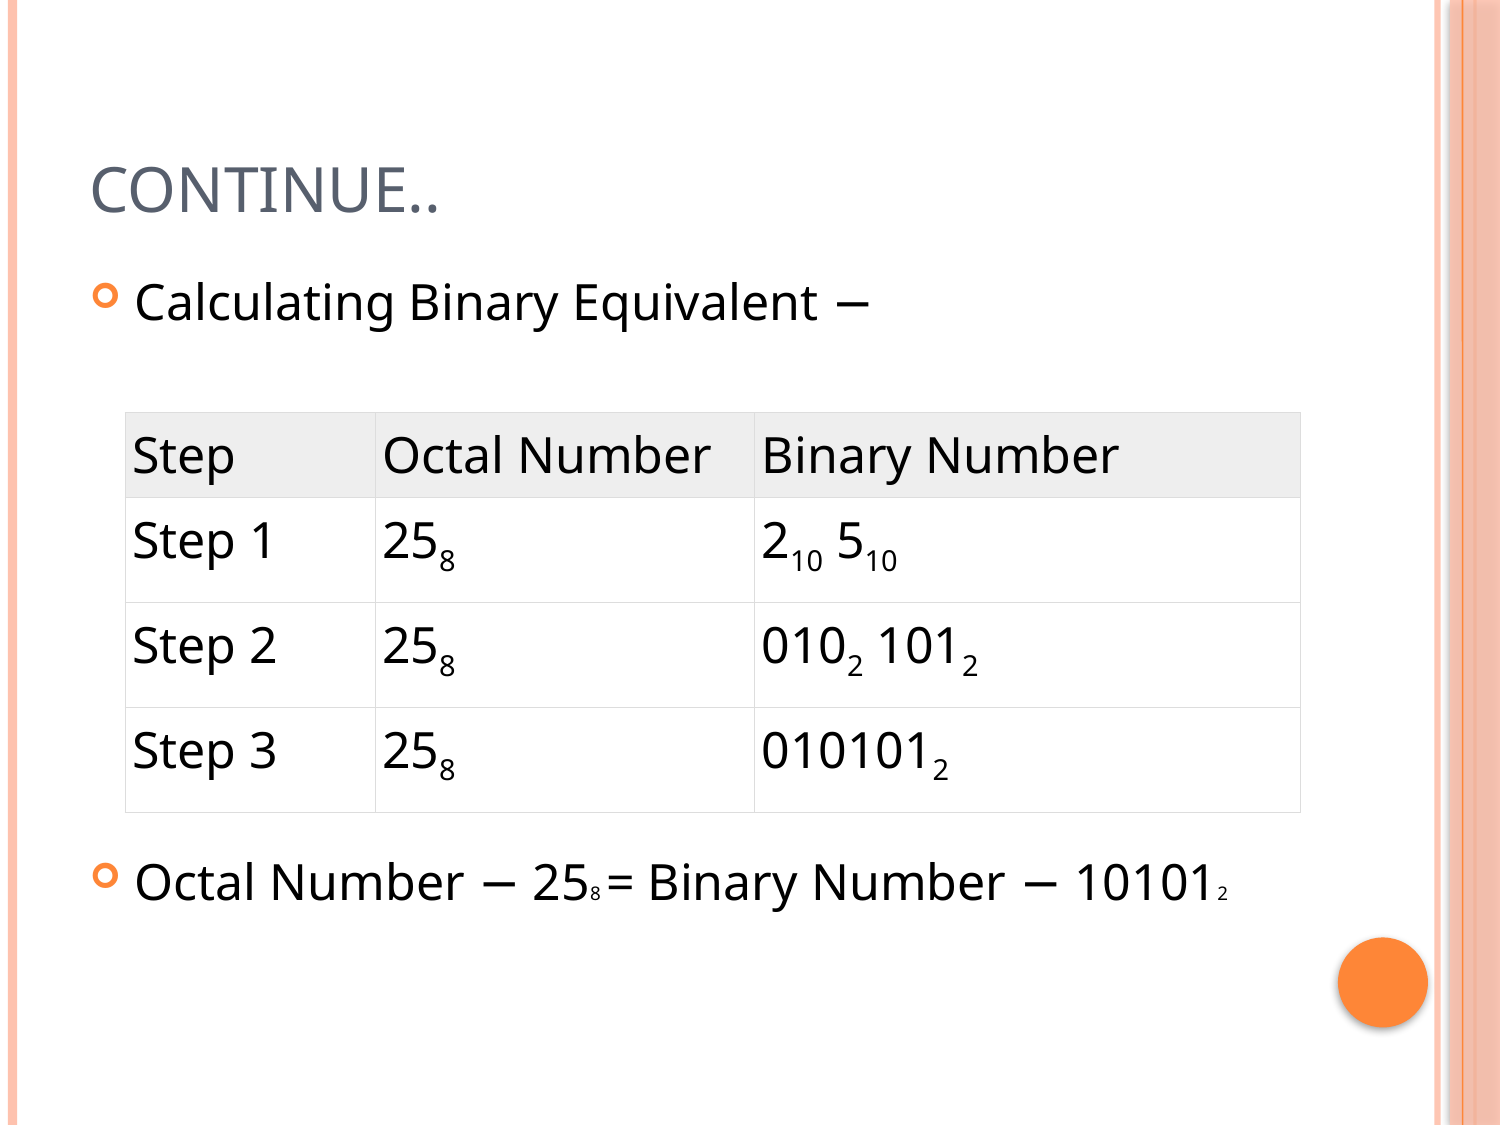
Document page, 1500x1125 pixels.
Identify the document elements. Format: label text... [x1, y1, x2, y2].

table_cell 258 [376, 498, 754, 602]
table_cell Step 3 [126, 708, 375, 812]
table_header Step [126, 413, 375, 497]
list Calculating Binary Equivalent − Octal Number − 258 = Binary Number − 101012 [75, 262, 1300, 1062]
table_cell Step 2 [126, 603, 375, 707]
title Continue.. [75, 45, 1300, 233]
table_cell Step 1 [126, 498, 375, 602]
table_header Binary Number [755, 413, 1300, 497]
table_cell 258 [376, 708, 754, 812]
table_header Octal Number [376, 413, 754, 497]
table_cell 258 [376, 603, 754, 707]
table_cell 0102 1012 [755, 603, 1300, 707]
table_cell 210 510 [755, 498, 1300, 602]
table_cell 0101012 [755, 708, 1300, 812]
